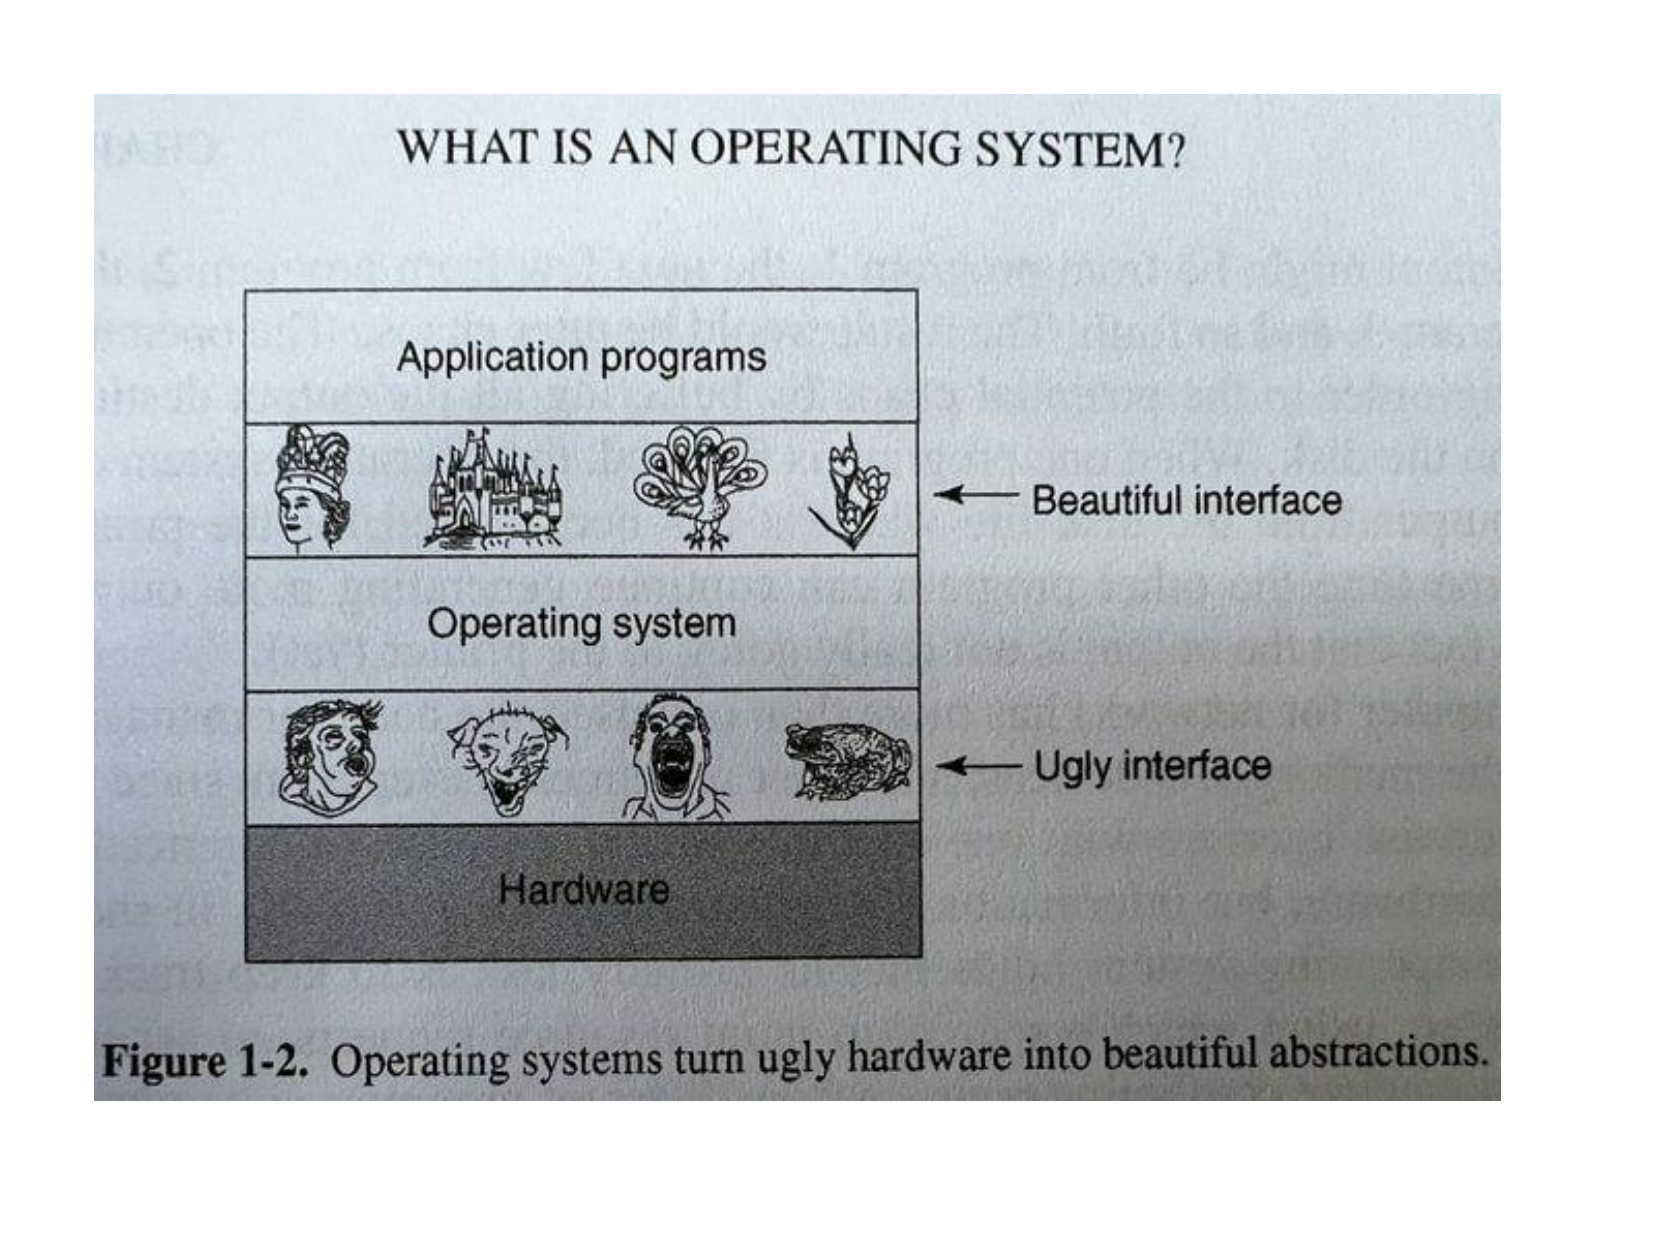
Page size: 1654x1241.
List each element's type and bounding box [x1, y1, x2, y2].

picture [94, 94, 1501, 1101]
